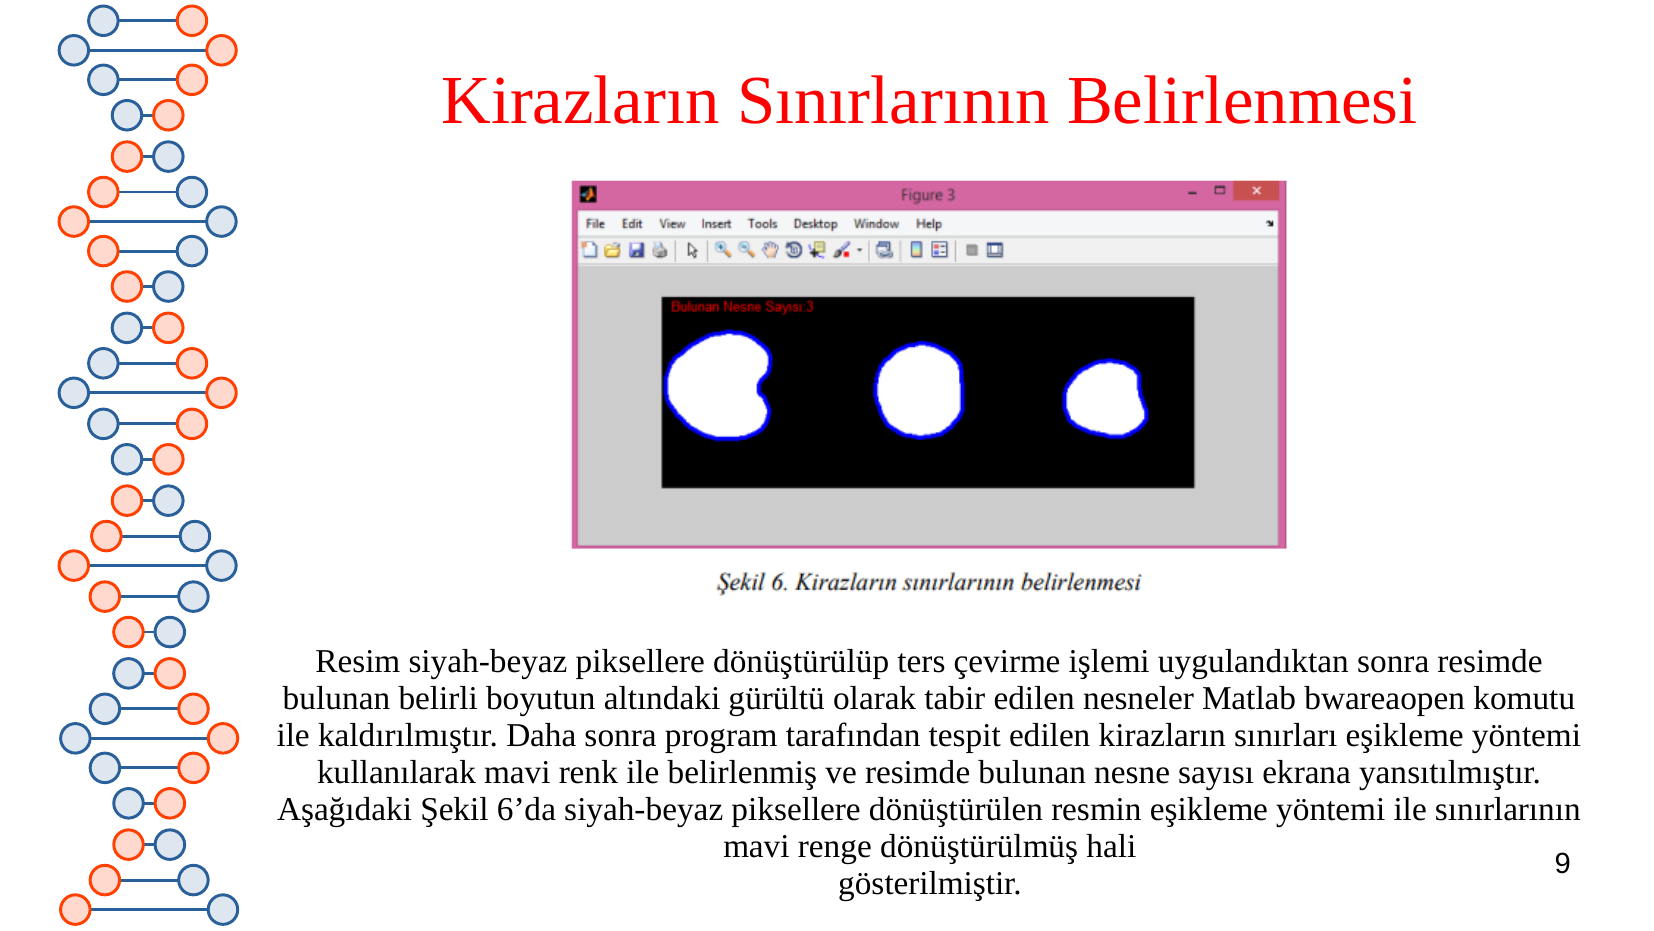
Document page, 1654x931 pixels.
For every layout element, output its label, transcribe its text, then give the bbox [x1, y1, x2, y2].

picture [531, 156, 1429, 621]
subtitle Resim siyah-beyaz piksellere dönüştürülüp ters çevirme işlemi uygulandıktan sonra resimde bulunan belirli boyutun altındaki gürültü olarak tabir edilen nesneler Matlab bwareaopen komutu ile kaldırılmıştır. Daha sonra program tarafından tespit edilen kirazların sınırları eşikleme yöntemi kullanılarak mavi renk ile belirlenmiş ve resimde bulunan nesne sayısı ekrana yansıtılmıştır. Aşağıdaki Şekil 6’da siyah-beyaz piksellere dönüştürülen resmin eşikleme yöntemi ile sınırlarının mavi renge dönüştürülmüş hali gösterilmiştir. [265, 86, 1595, 902]
title Kirazların Sınırlarının Belirlenmesi [265, 23, 1595, 86]
